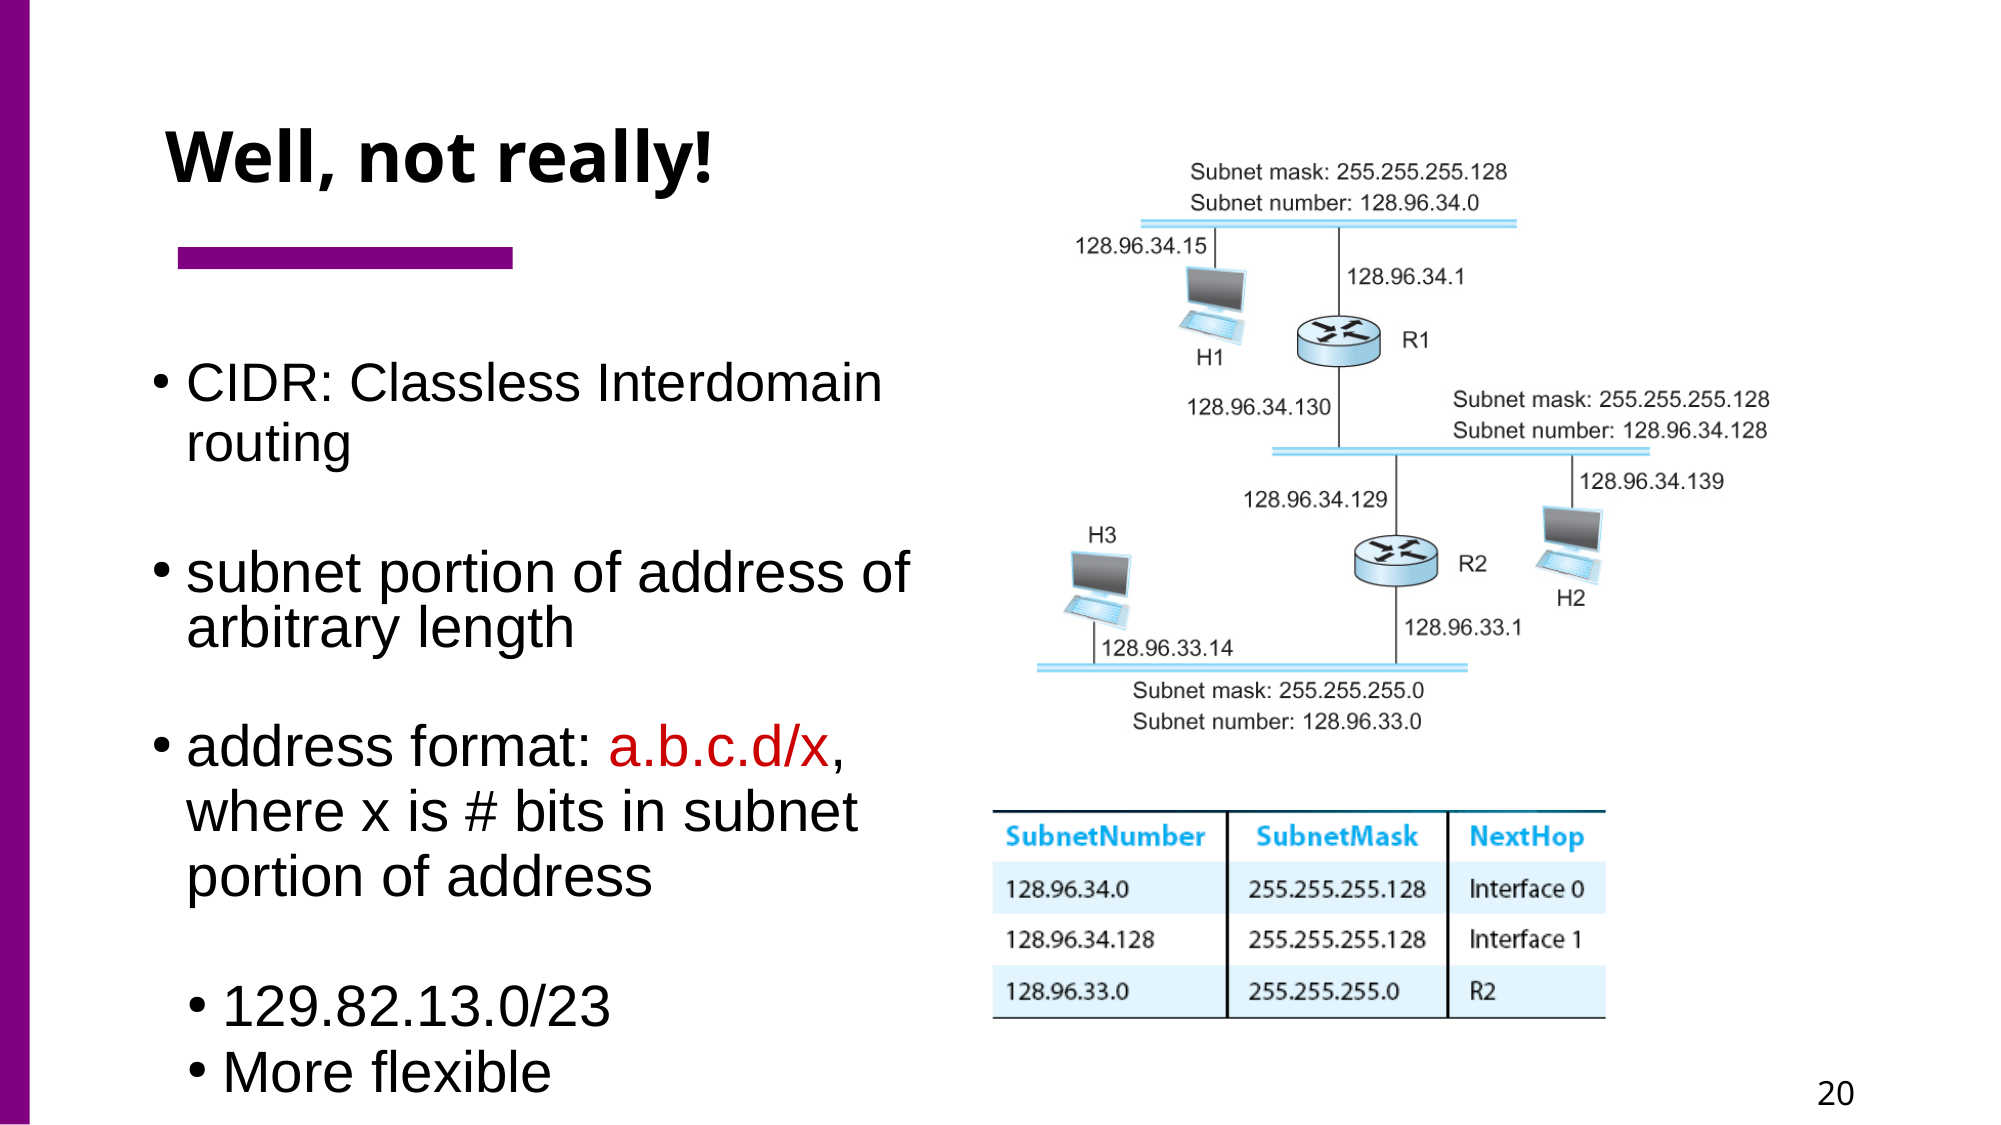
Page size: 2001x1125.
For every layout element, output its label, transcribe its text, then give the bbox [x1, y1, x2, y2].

picture [1037, 160, 1770, 734]
text_box Well, not really! [151, 0, 1849, 212]
picture [990, 810, 1617, 1030]
text_box CIDR: Classless Interdomain routing subnet portion of address of arbitrary length address format: a.b.c.d/x, where x is # bits in subnet portion of address 129.82.13.0/23 More flexible [136, 345, 931, 1112]
